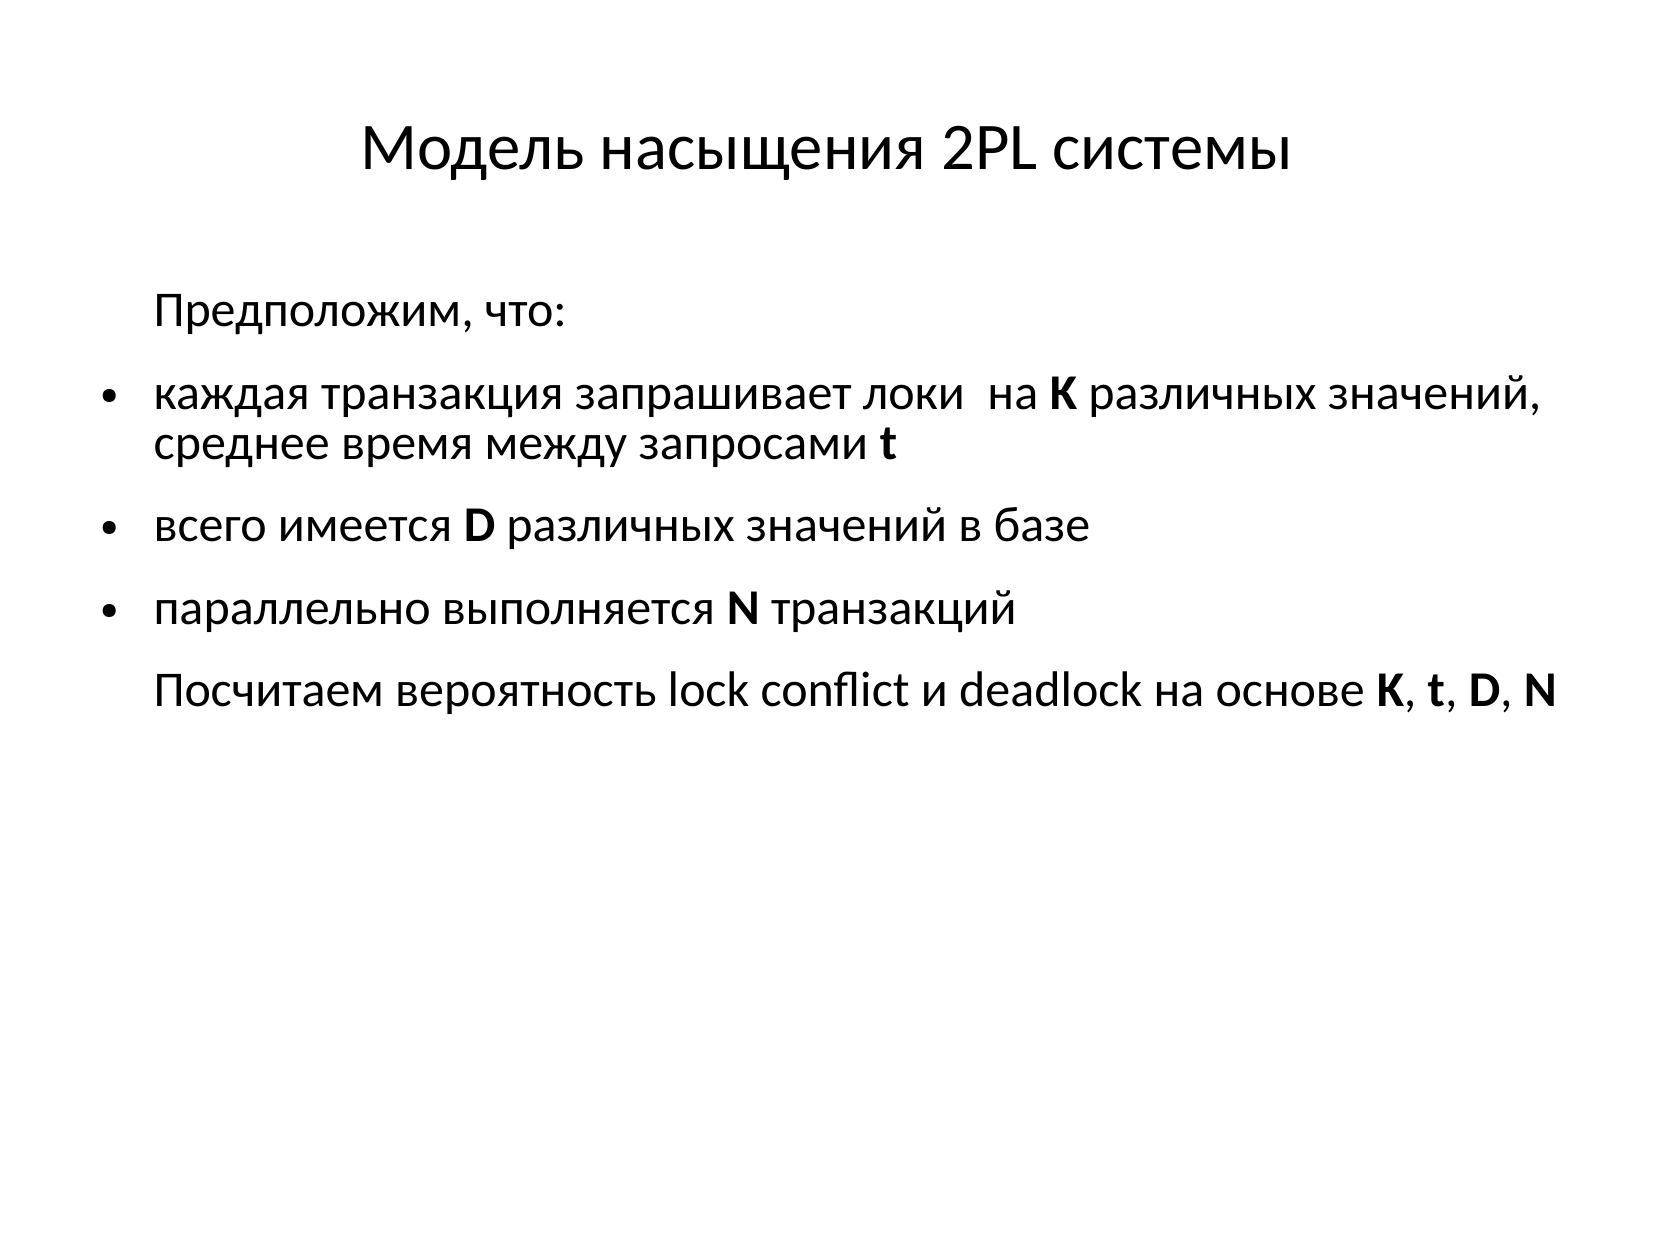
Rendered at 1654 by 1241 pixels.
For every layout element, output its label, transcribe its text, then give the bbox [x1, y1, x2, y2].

title Модель насыщения 2PL системы [82, 49, 1571, 257]
list Предположим, что: каждая транзакция запрашивает локи на K различных значений, среднее время между запросами t всего имеется D различных значений в базе параллельно выполняется N транзакций Посчитаем вероятность lock conflict и deadlock на основе K, t, D, N [82, 289, 1571, 1108]
